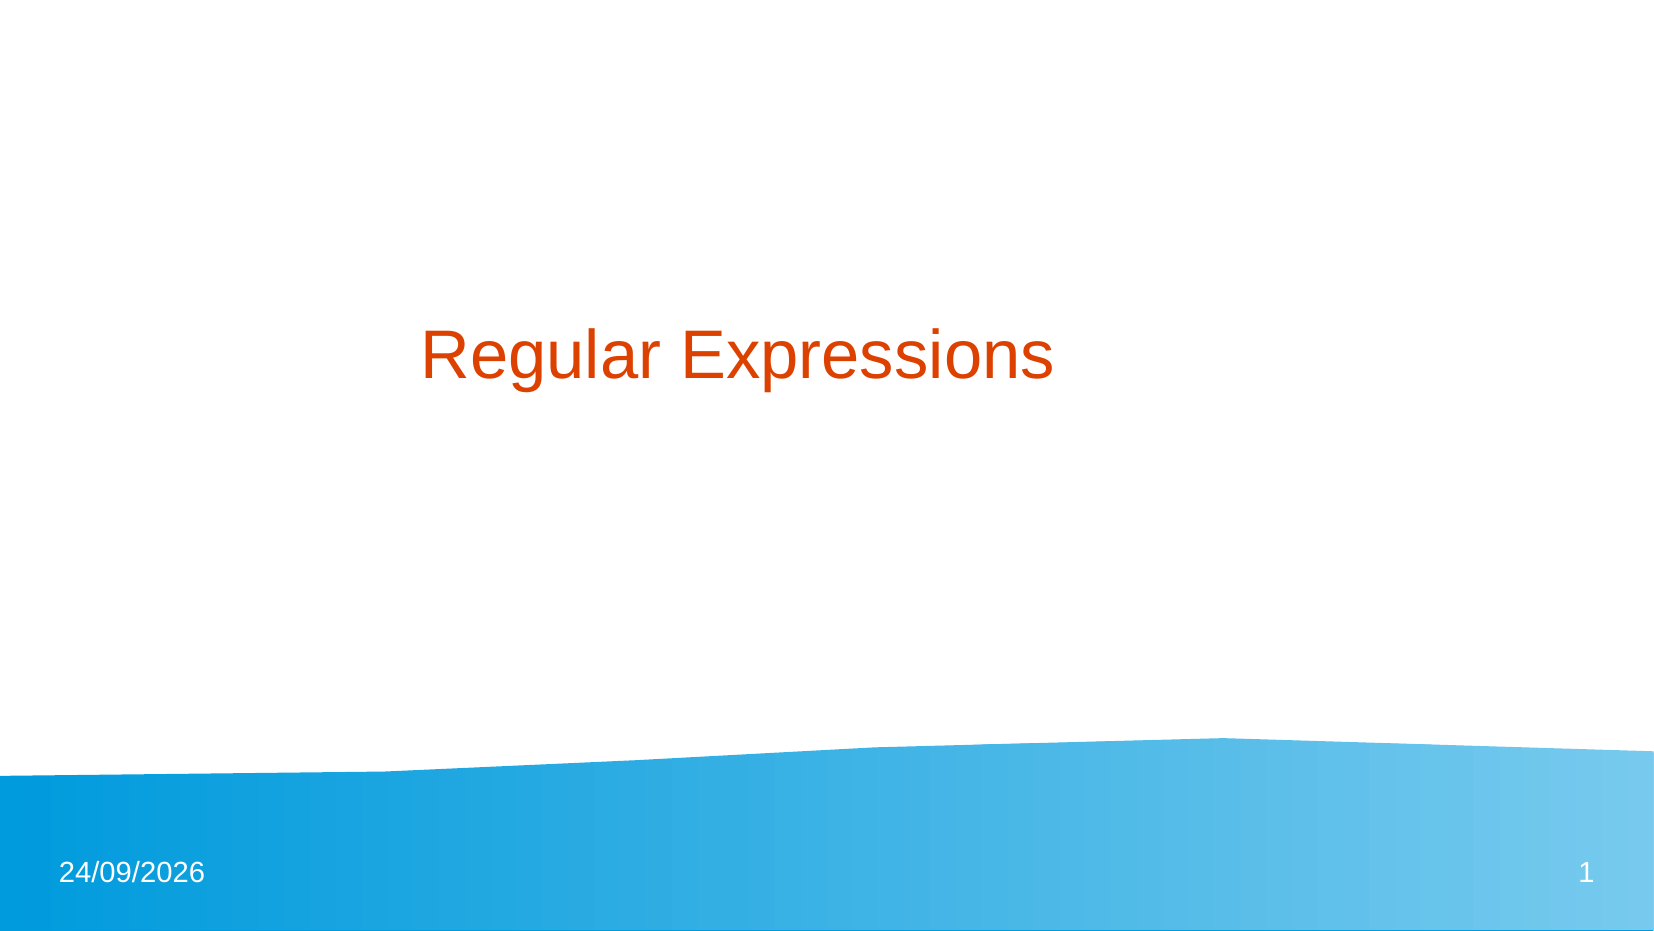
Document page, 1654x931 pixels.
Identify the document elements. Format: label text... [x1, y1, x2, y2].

title Regular Expressions [0, 265, 1477, 443]
